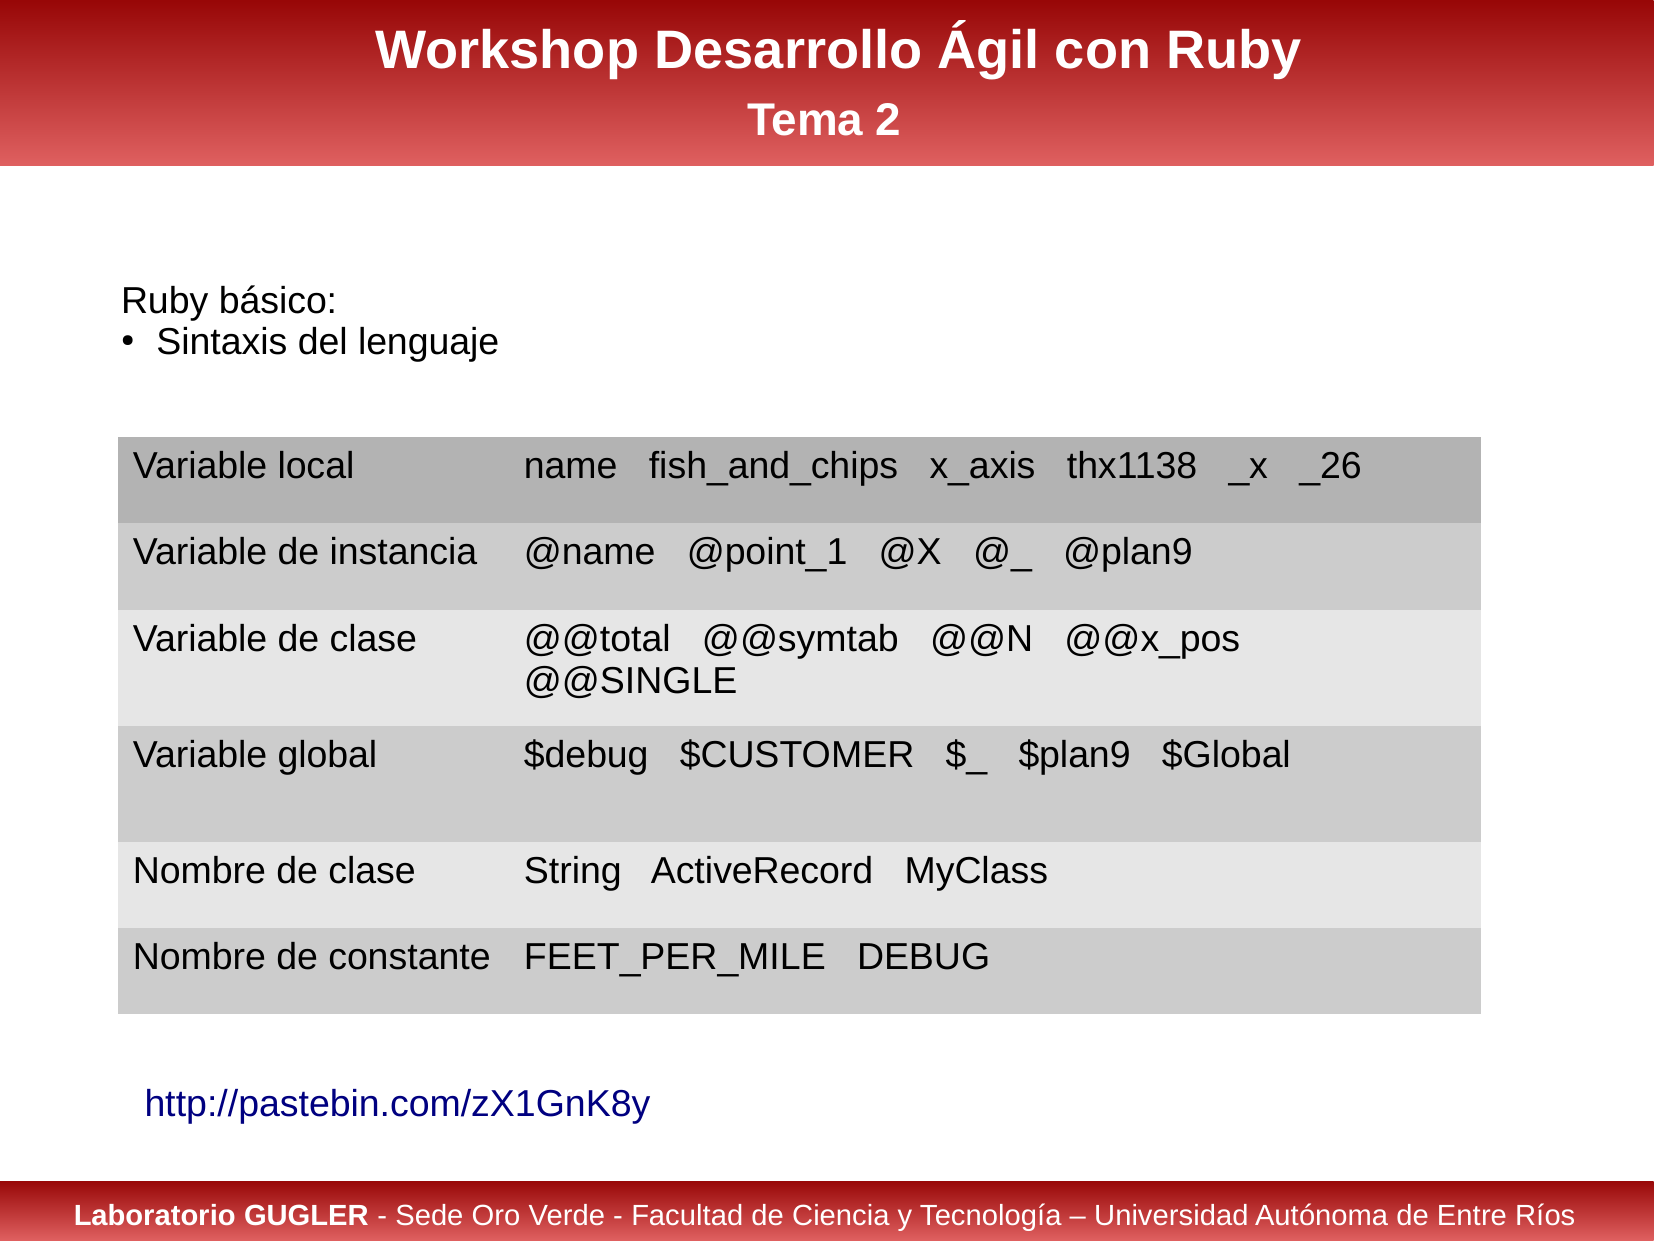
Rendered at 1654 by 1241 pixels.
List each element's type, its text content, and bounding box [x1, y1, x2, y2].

text_box Workshop Desarrollo Ágil con Ruby [360, 11, 1341, 88]
table_cell Nombre de clase [118, 842, 509, 928]
table_cell @@total @@symtab @@N @@x_pos @@SINGLE [509, 610, 1481, 726]
table_cell Variable global [118, 726, 509, 842]
table_header name fish_and_chips x_axis thx1138 _x _26 [509, 437, 1481, 523]
table_cell String ActiveRecord MyClass [509, 842, 1481, 928]
text_box Laboratorio GUGLER - Sede Oro Verde - Facultad de Ciencia y Tecnología – Universidad Autónoma de Entre Ríos [59, 1191, 1595, 1240]
table_cell Variable de instancia [118, 523, 509, 610]
table_cell Nombre de constante [118, 928, 509, 1014]
text_box http://pastebin.com/zX1GnK8y [129, 1074, 666, 1132]
text_box Tema 2 [732, 86, 934, 153]
table_cell FEET_PER_MILE DEBUG [509, 928, 1481, 1014]
table_cell Variable de clase [118, 610, 509, 726]
text_box [0, 1181, 1654, 1241]
table_cell $debug $CUSTOMER $_ $plan9 $Global [509, 726, 1481, 842]
text_box Ruby básico: Sintaxis del lenguaje [106, 271, 515, 413]
table_cell @name @point_1 @X @_ @plan9 [509, 523, 1481, 610]
table_header Variable local [118, 437, 509, 523]
text_box [0, 0, 1654, 166]
